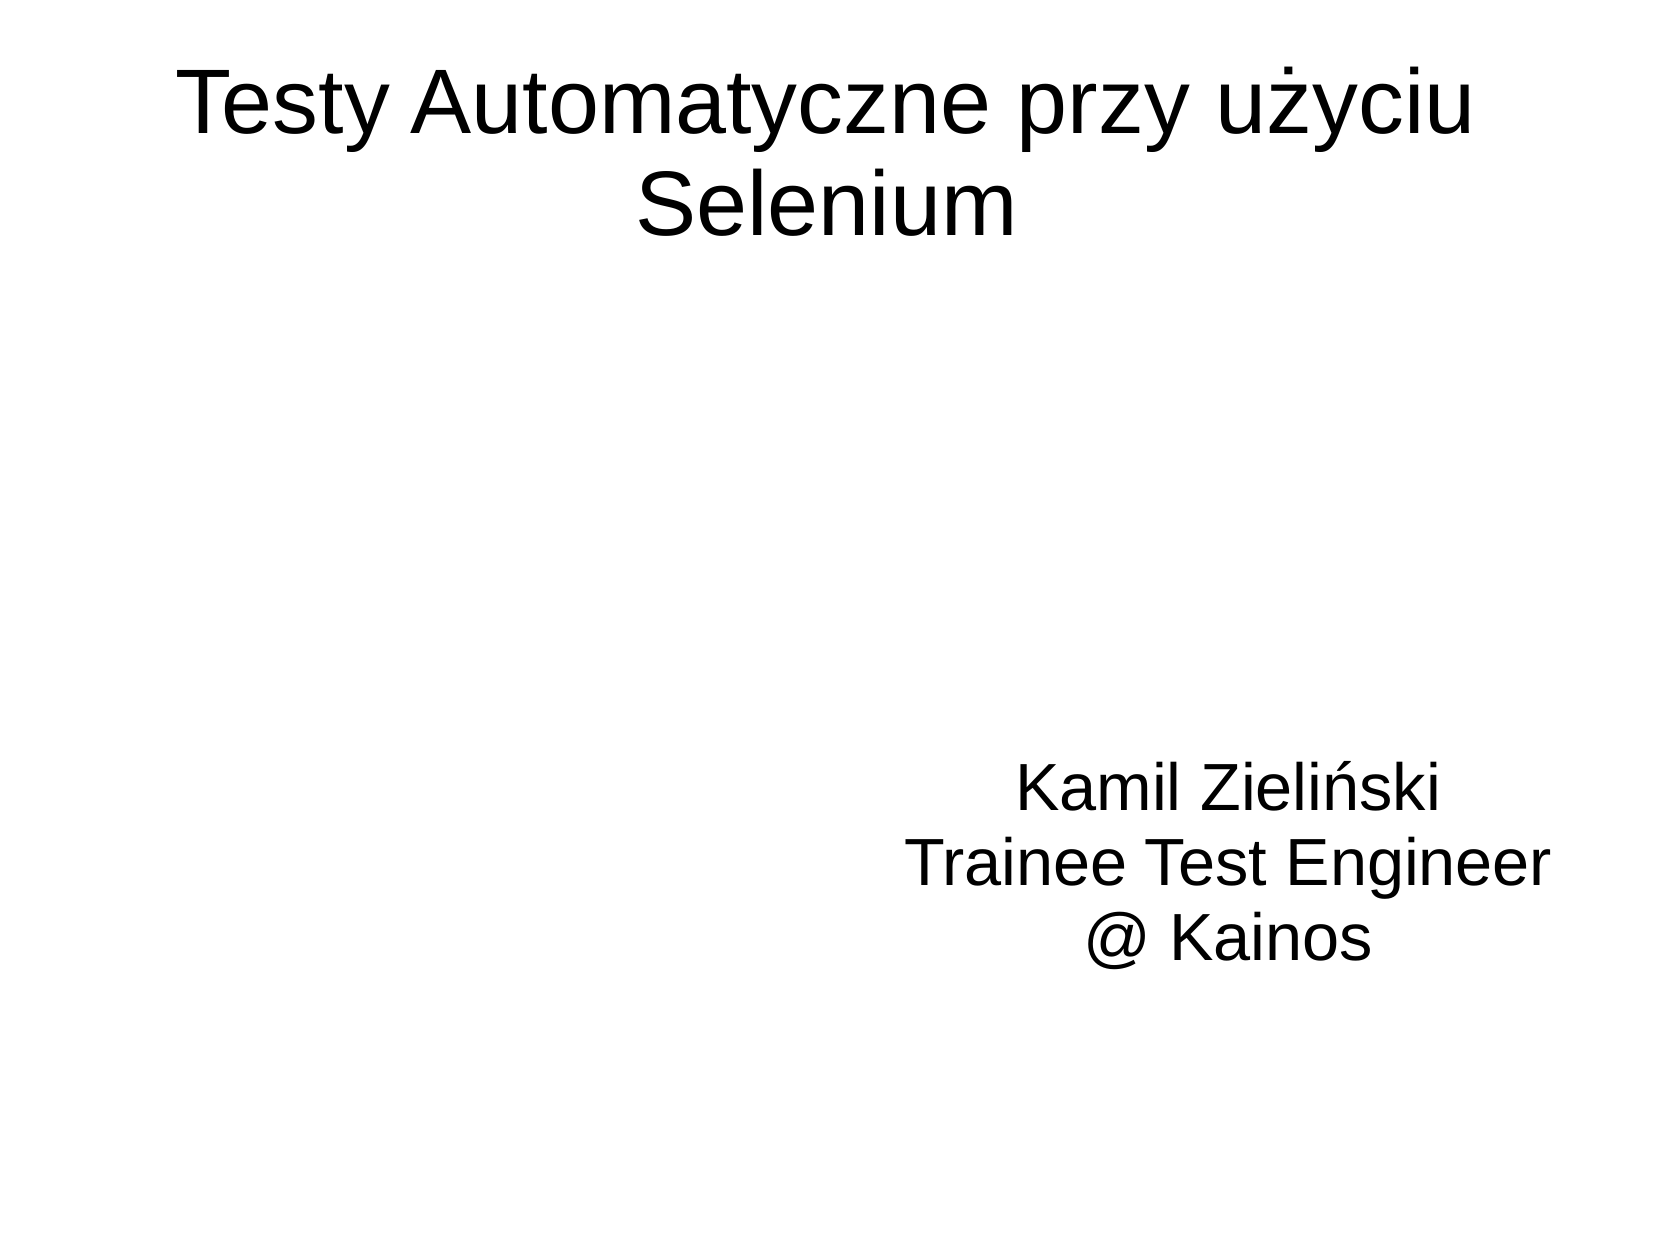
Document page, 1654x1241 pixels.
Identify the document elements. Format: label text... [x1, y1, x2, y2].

subtitle Kamil Zieliński Trainee Test Engineer @ Kainos [885, 531, 1571, 1193]
title Testy Automatyczne przy użyciu Selenium [82, 49, 1571, 257]
